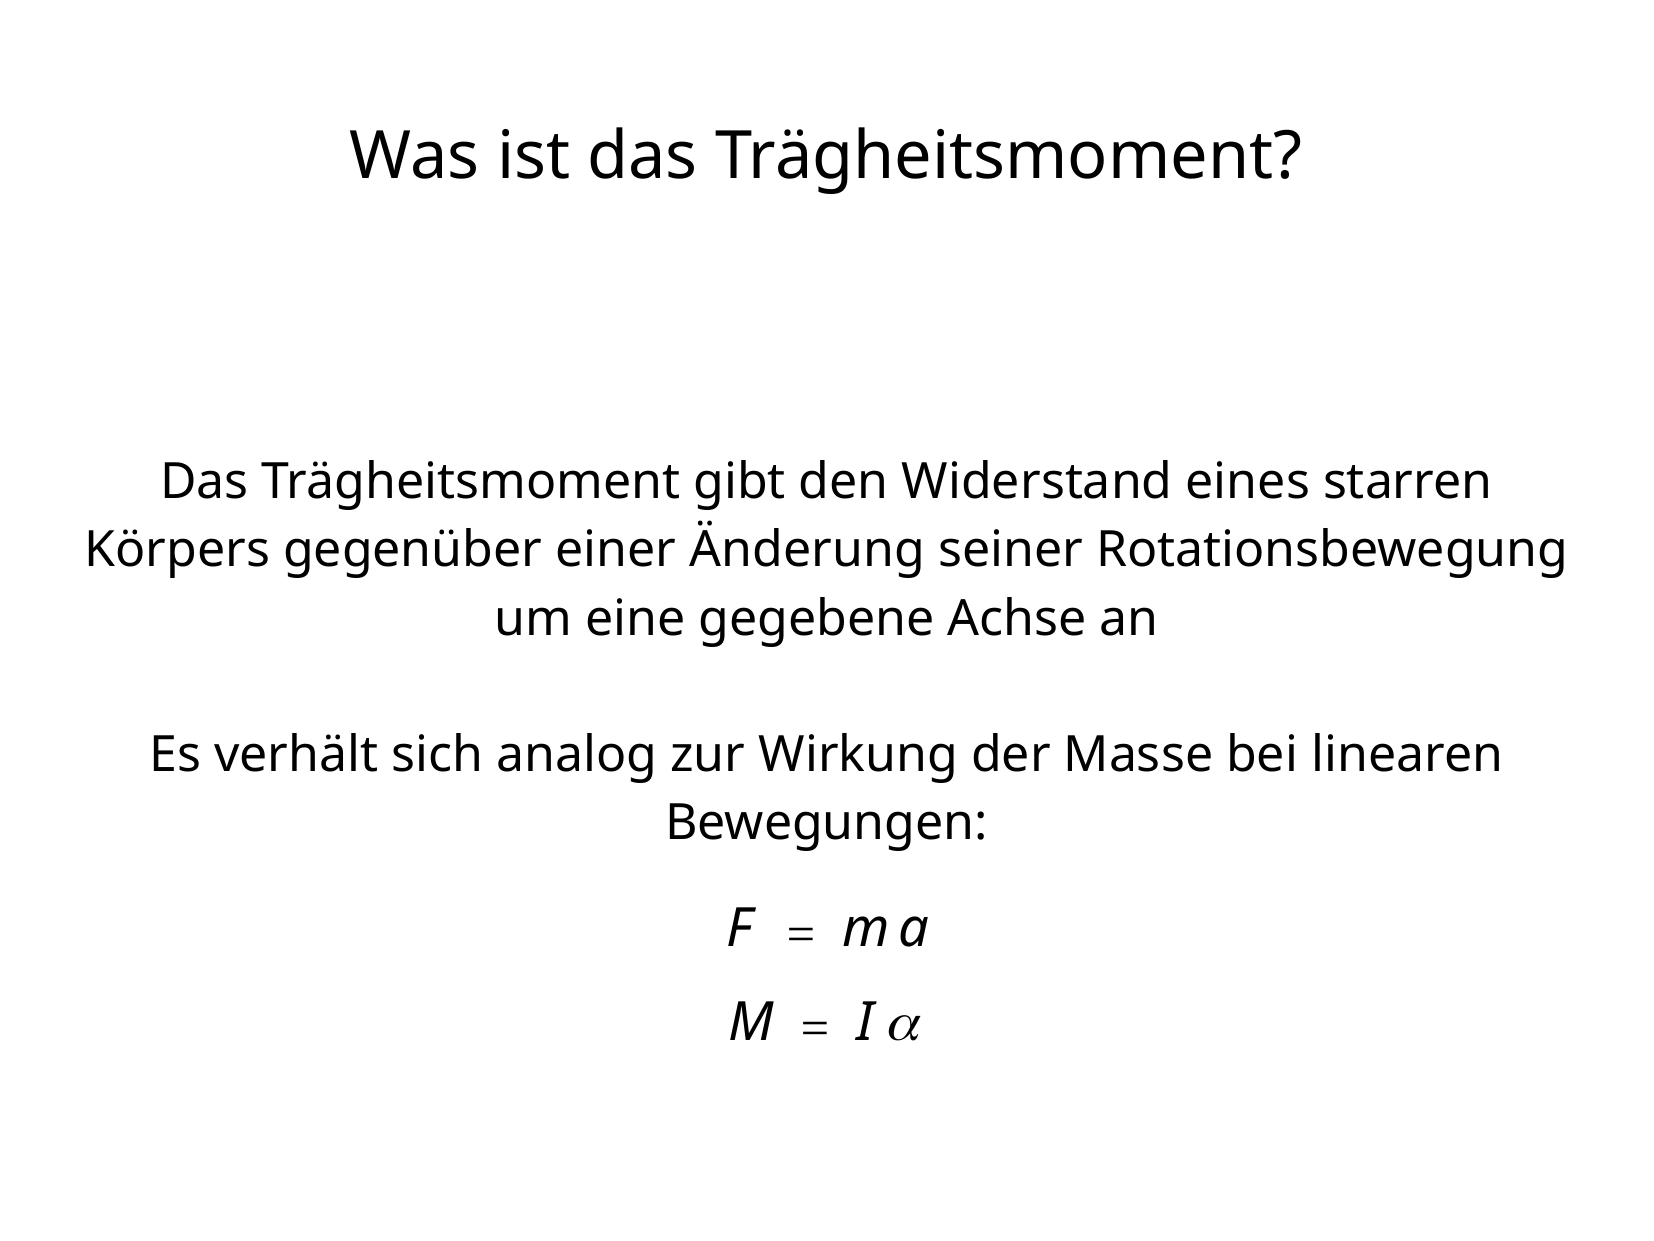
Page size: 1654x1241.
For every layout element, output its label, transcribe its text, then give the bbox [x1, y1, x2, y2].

chart [720, 894, 933, 1055]
subtitle Das Trägheitsmoment gibt den Widerstand eines starren Körpers gegenüber einer Änderung seiner Rotationsbewegung um eine gegebene Achse an Es verhält sich analog zur Wirkung der Masse bei linearen Bewegungen: [82, 290, 1571, 1010]
title Was ist das Trägheitsmoment? [82, 49, 1571, 257]
